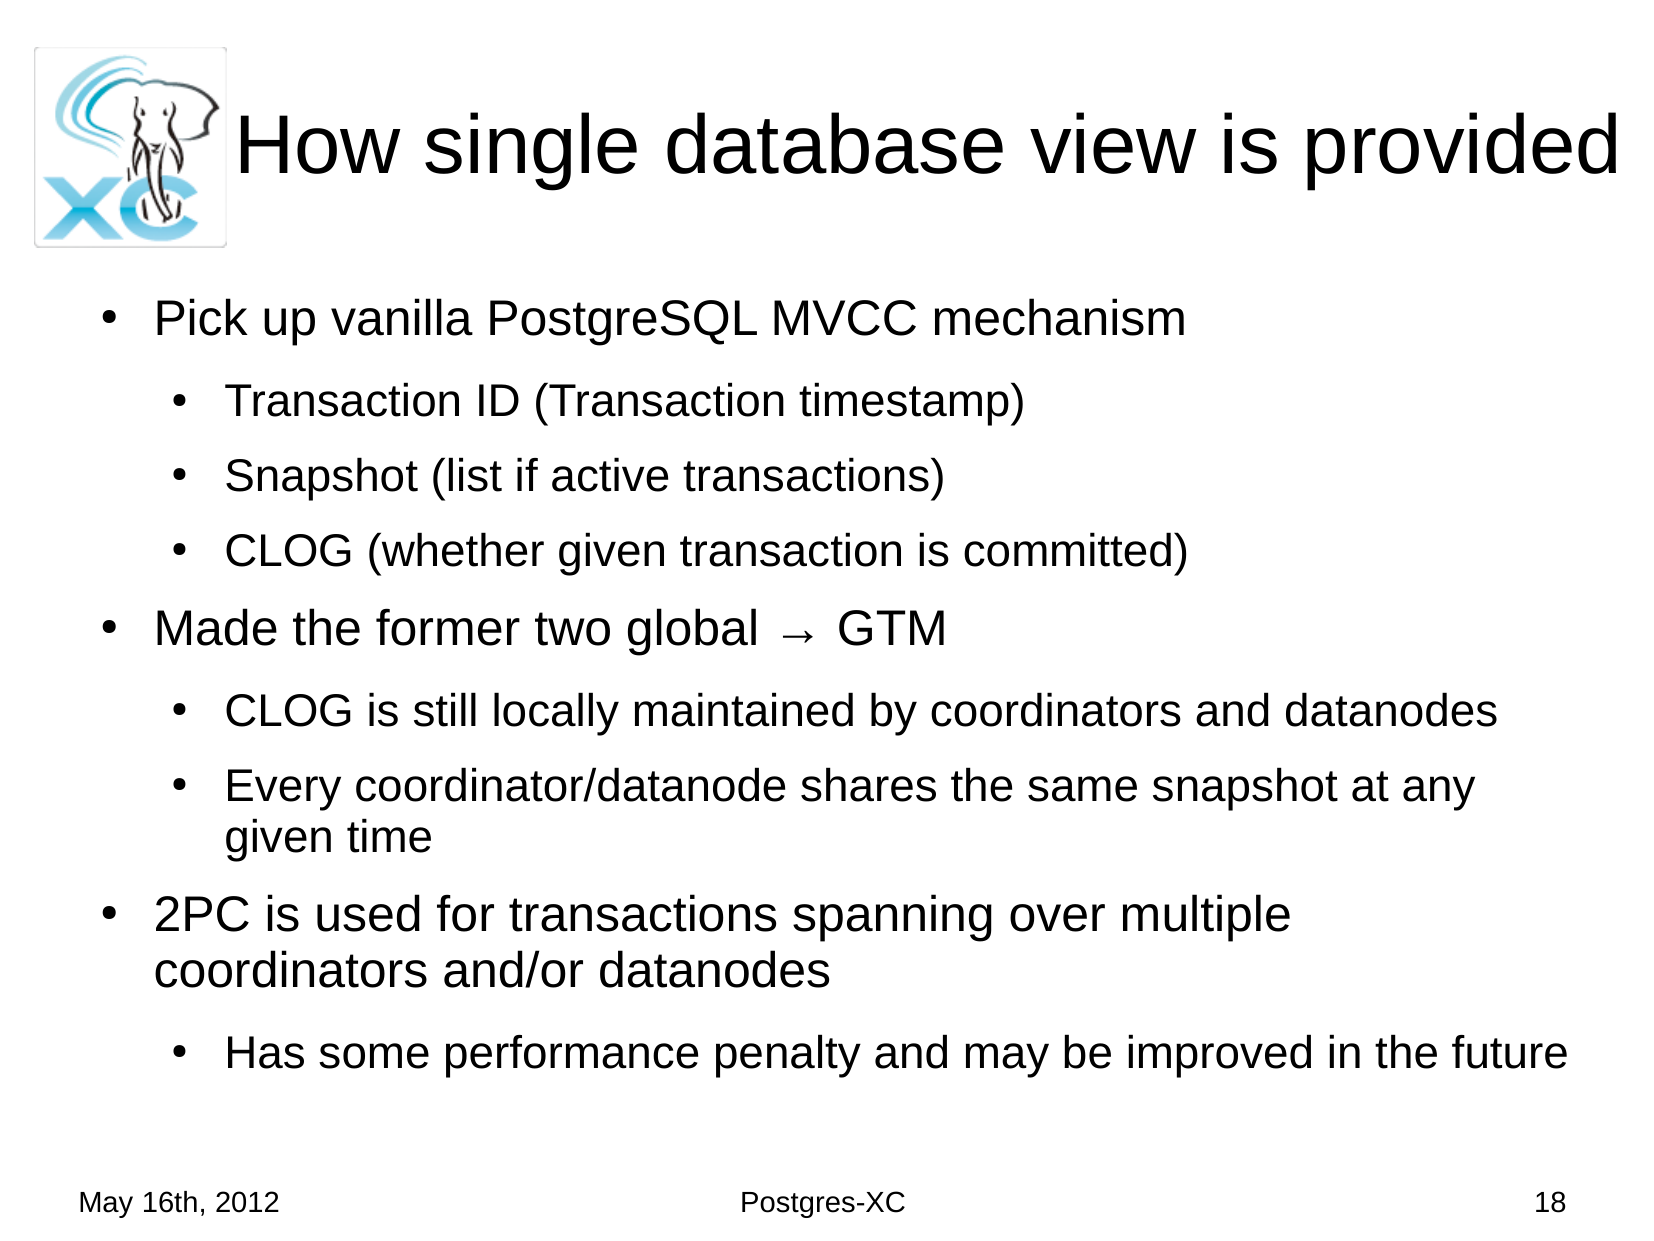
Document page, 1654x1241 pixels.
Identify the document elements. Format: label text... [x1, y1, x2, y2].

picture [34, 47, 227, 248]
list Pick up vanilla PostgreSQL MVCC mechanism Transaction ID (Transaction timestamp) Snapshot (list if active transactions) CLOG (whether given transaction is committed) Made the former two global → GTM CLOG is still locally maintained by coordinators and datanodes Every coordinator/datanode shares the same snapshot at any given time 2PC is used for transactions spanning over multiple coordinators and/or datanodes Has some performance penalty and may be improved in the future [82, 290, 1571, 1109]
title How single database view is provided [234, 40, 1631, 248]
